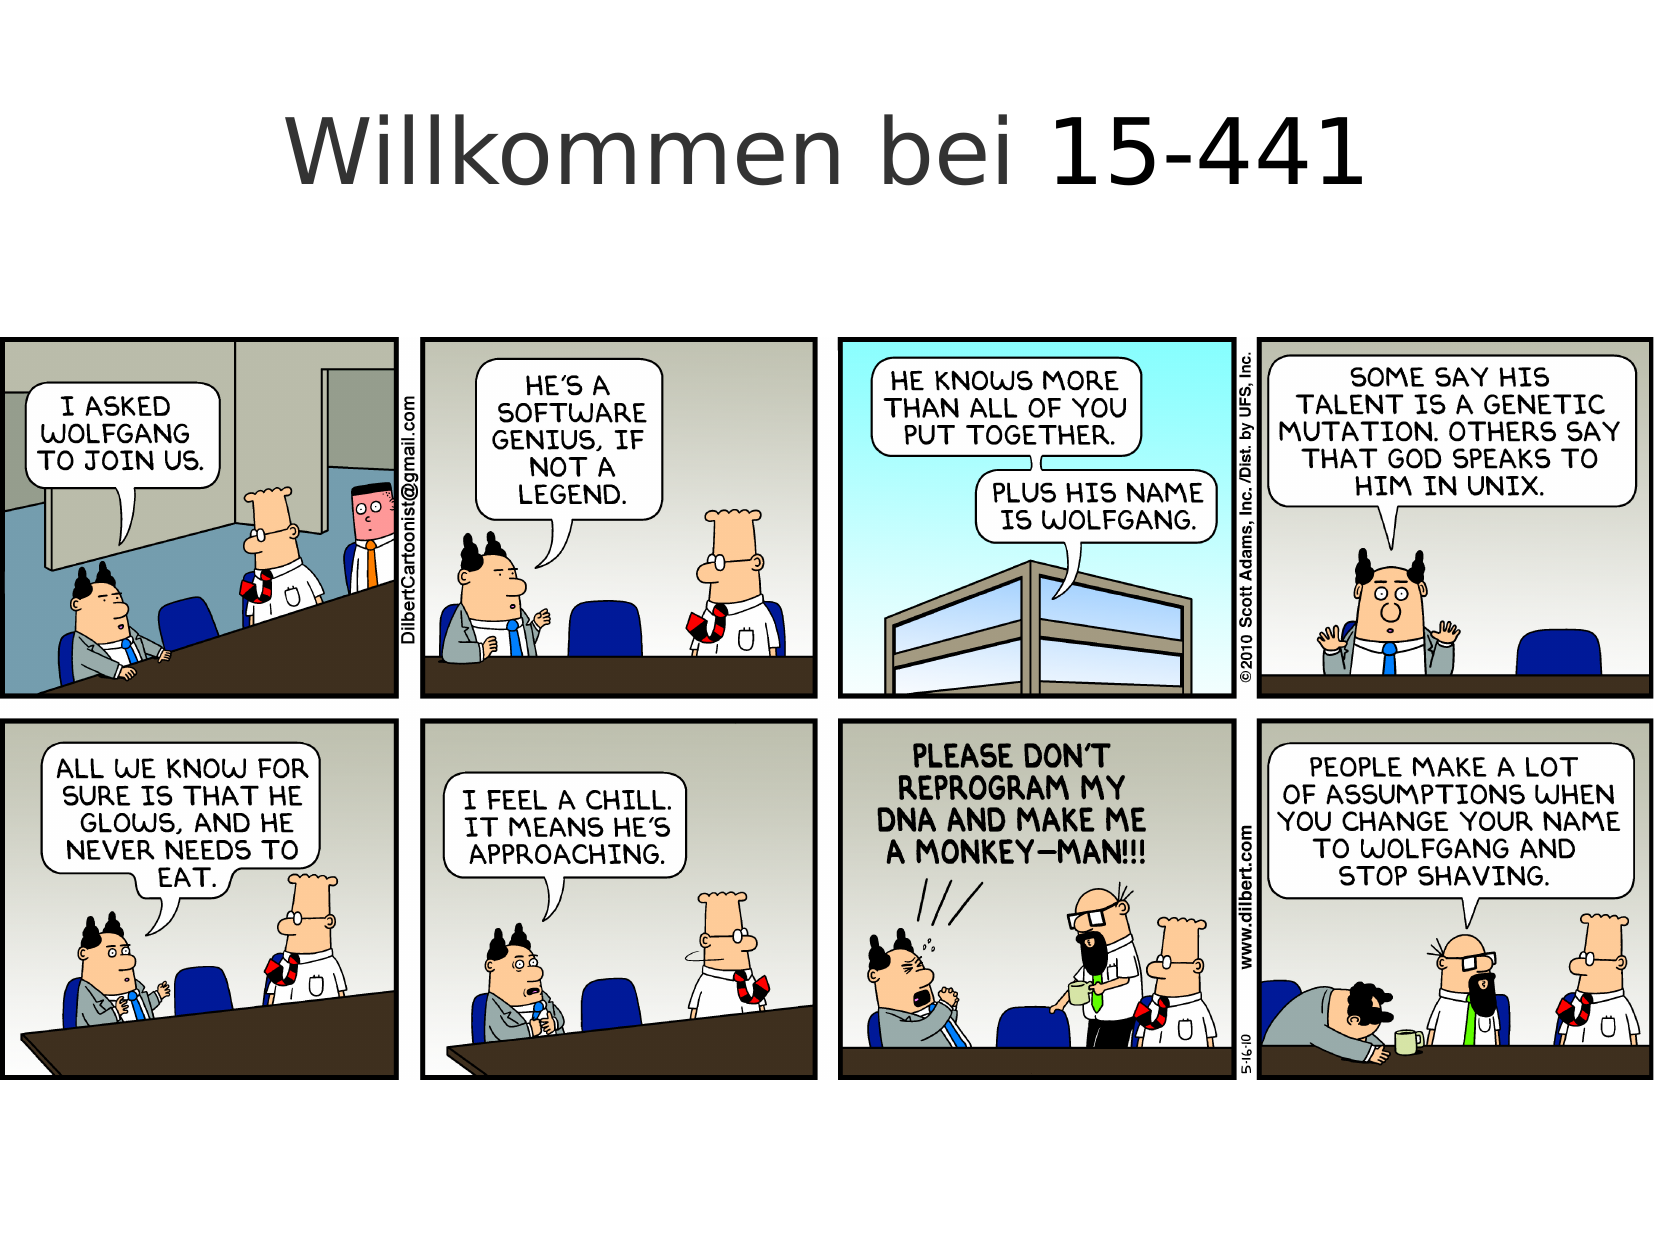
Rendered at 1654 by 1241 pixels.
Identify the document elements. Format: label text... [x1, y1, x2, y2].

picture [0, 337, 1654, 1080]
title Willkommen bei 15-441 [82, 49, 1571, 257]
